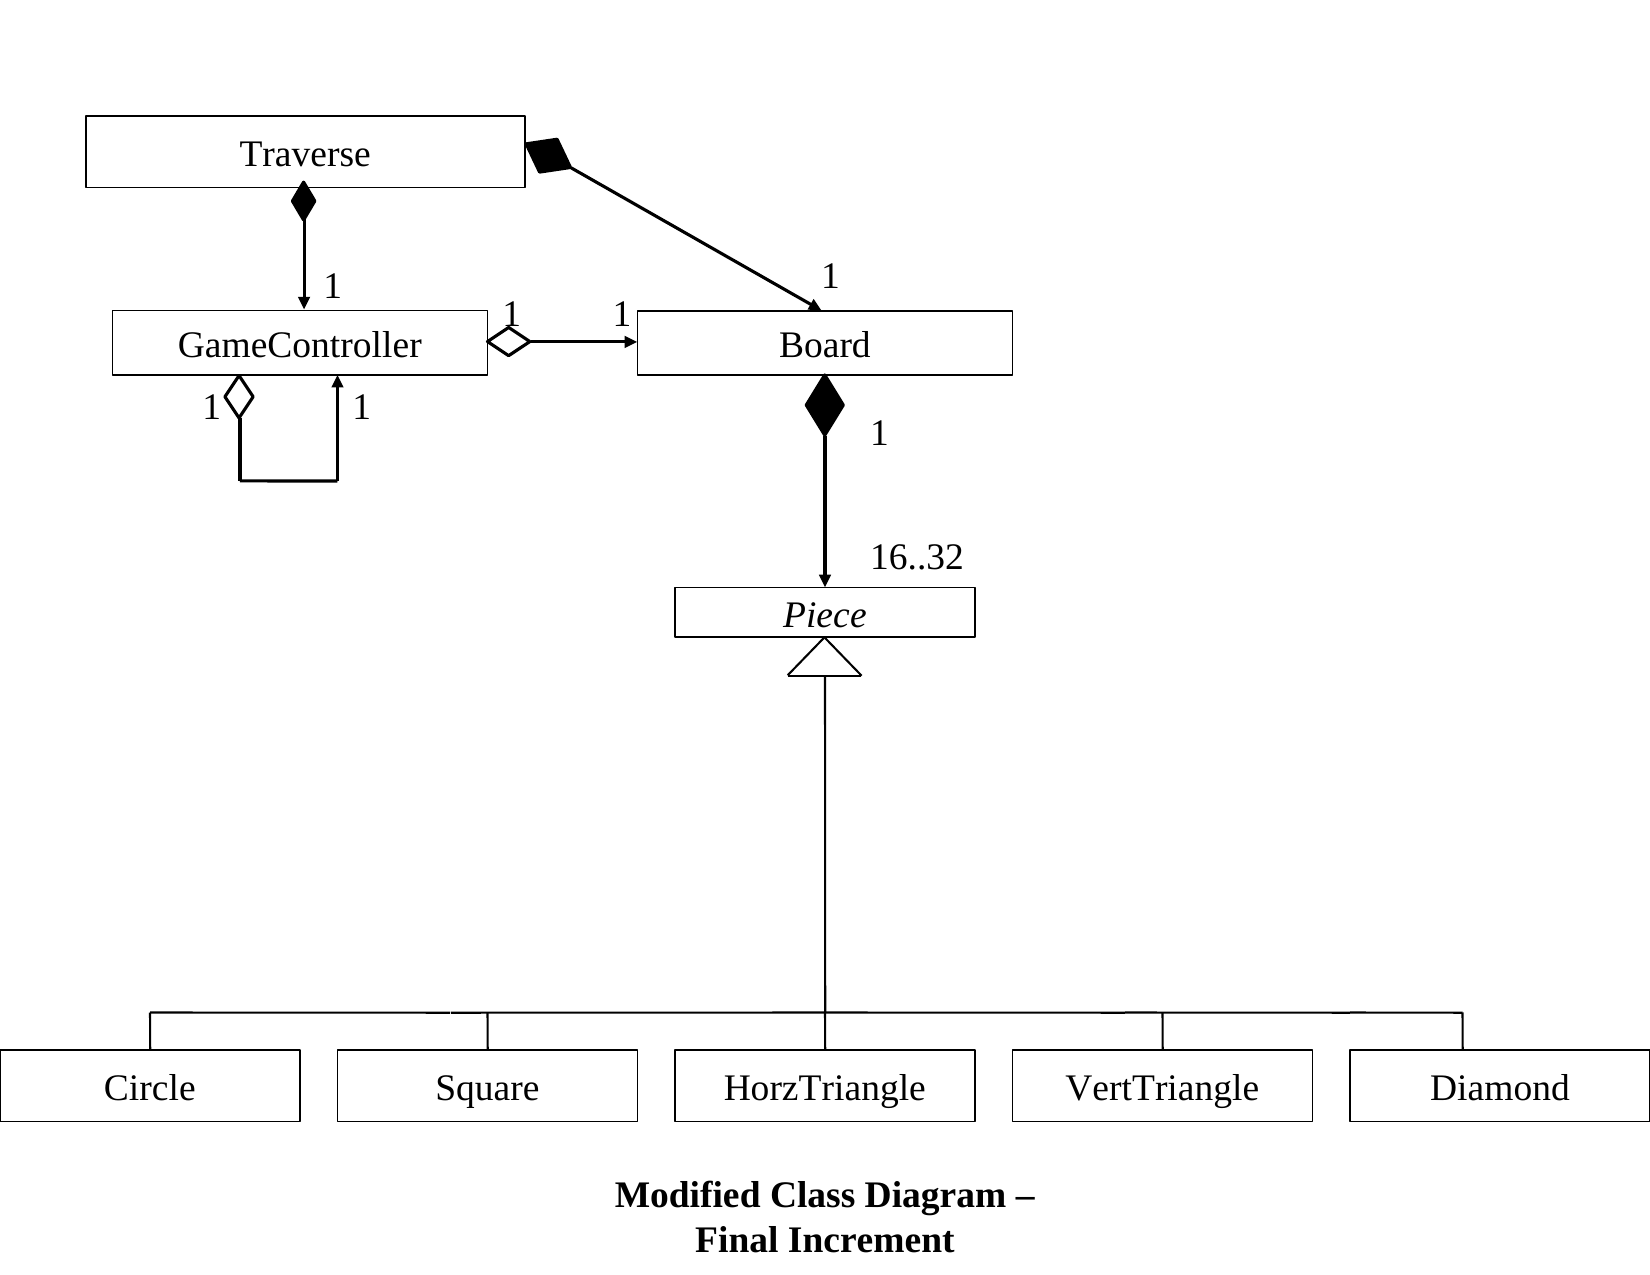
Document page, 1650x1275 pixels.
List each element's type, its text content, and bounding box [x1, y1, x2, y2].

text_box HorzTriangle [675, 1049, 976, 1122]
text_box GameController [112, 310, 488, 375]
text_box 16..32 [855, 525, 991, 576]
text_box [292, 182, 315, 219]
text_box [806, 374, 844, 436]
text_box Traverse [85, 115, 525, 188]
text_box 1 [308, 254, 384, 311]
text_box 1 [855, 400, 923, 452]
text_box Circle [0, 1049, 301, 1122]
text_box 1 [597, 281, 673, 338]
text_box 1 [806, 243, 882, 300]
text_box VertTriangle [1012, 1049, 1313, 1122]
text_box 1 [337, 374, 413, 432]
text_box 1 [187, 374, 263, 432]
text_box Piece [675, 587, 976, 638]
text_box 1 [487, 281, 563, 338]
text_box Diamond [1350, 1049, 1650, 1122]
text_box 1 [498, 330, 520, 338]
text_box Square [337, 1049, 638, 1122]
text_box [526, 139, 571, 173]
text_box Board [637, 310, 1013, 375]
text_box Modified Class Diagram – Final Increment [600, 1162, 1051, 1219]
